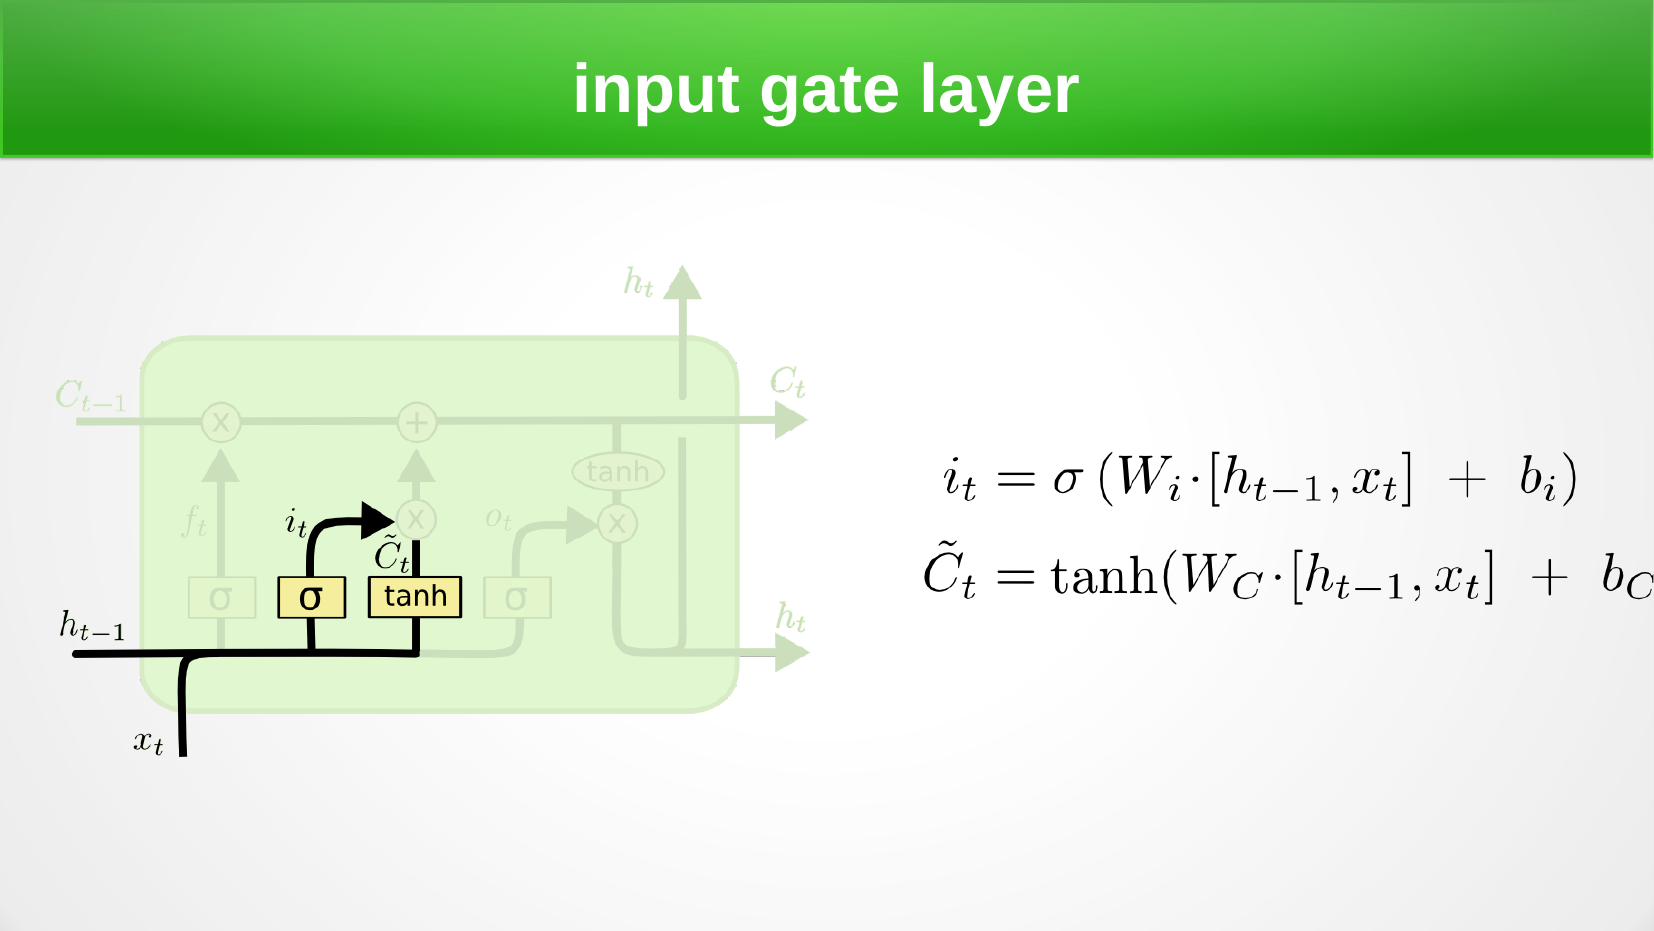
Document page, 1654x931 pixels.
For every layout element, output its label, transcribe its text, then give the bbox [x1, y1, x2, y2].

title input gate layer [82, 35, 1571, 142]
picture [35, 253, 1654, 765]
